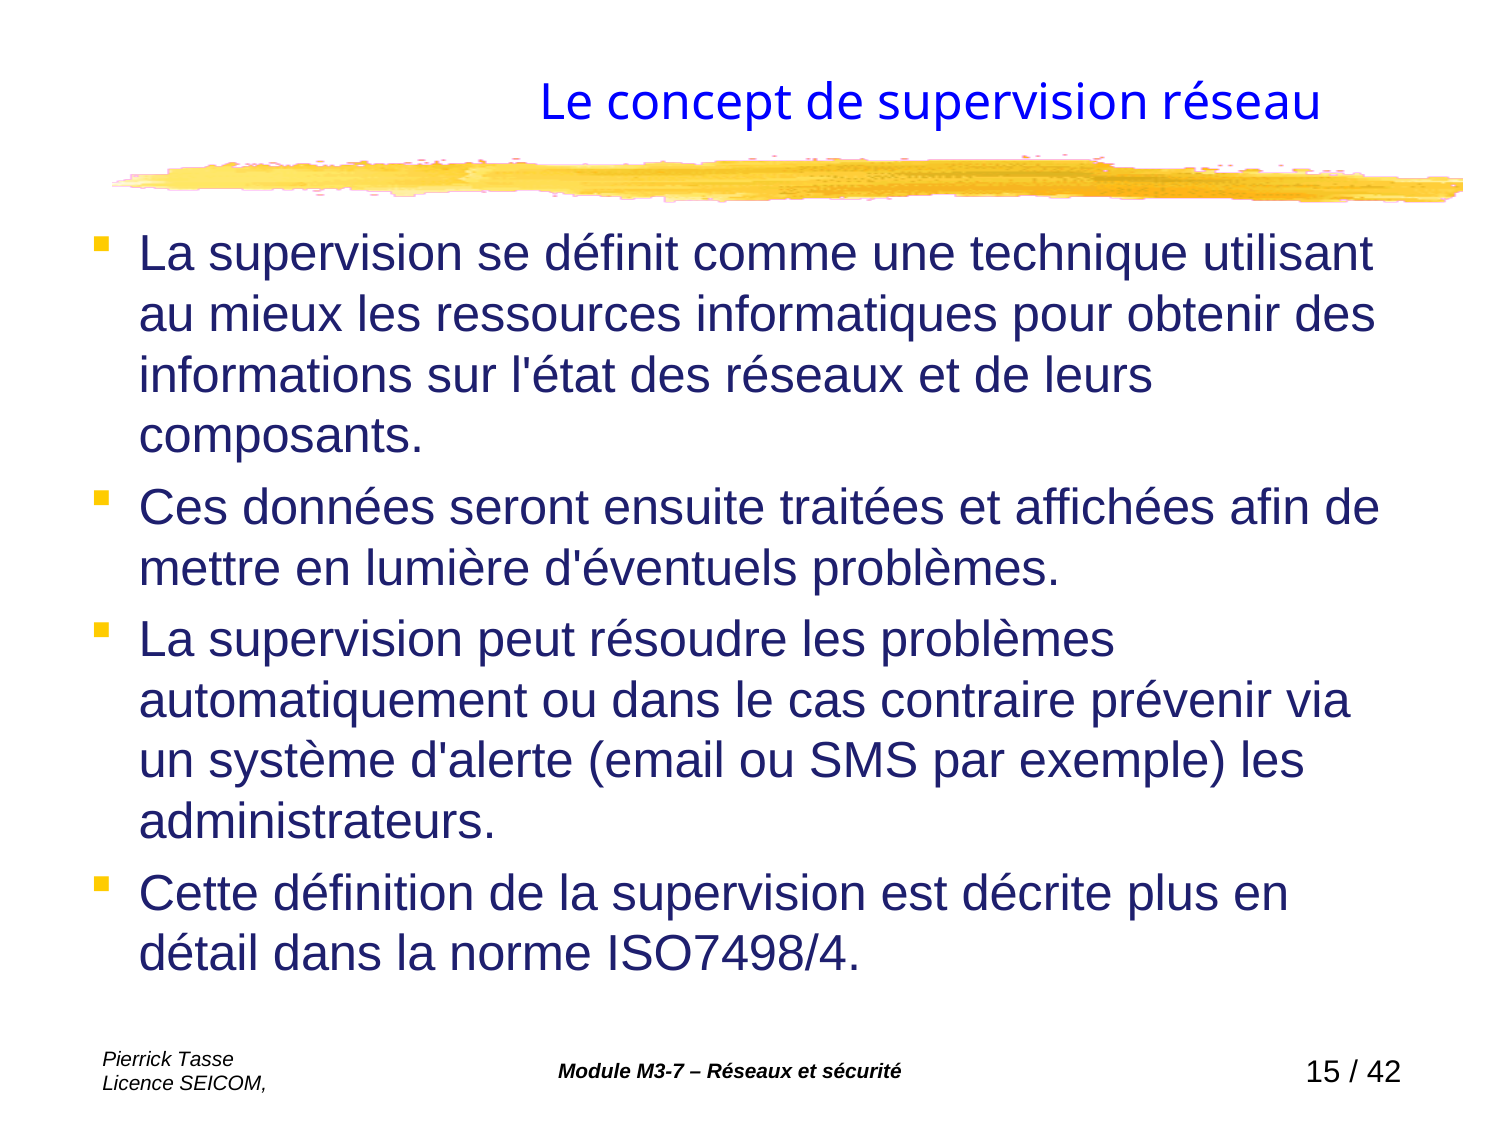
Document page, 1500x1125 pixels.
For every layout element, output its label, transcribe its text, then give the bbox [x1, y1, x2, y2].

picture [112, 149, 1463, 213]
list La supervision se définit comme une technique utilisant au mieux les ressources informatiques pour obtenir des informations sur l'état des réseaux et de leurs composants. Ces données seront ensuite traitées et affichées afin de mettre en lumière d'éventuels problèmes. La supervision peut résoudre les problèmes automatiquement ou dans le cas contraire prévenir via un système d'alerte (email ou SMS par exemple) les administrateurs. Cette définition de la supervision est décrite plus en détail dans la norme ISO7498/4. [74, 212, 1417, 993]
title Le concept de supervision réseau [62, 37, 1338, 138]
